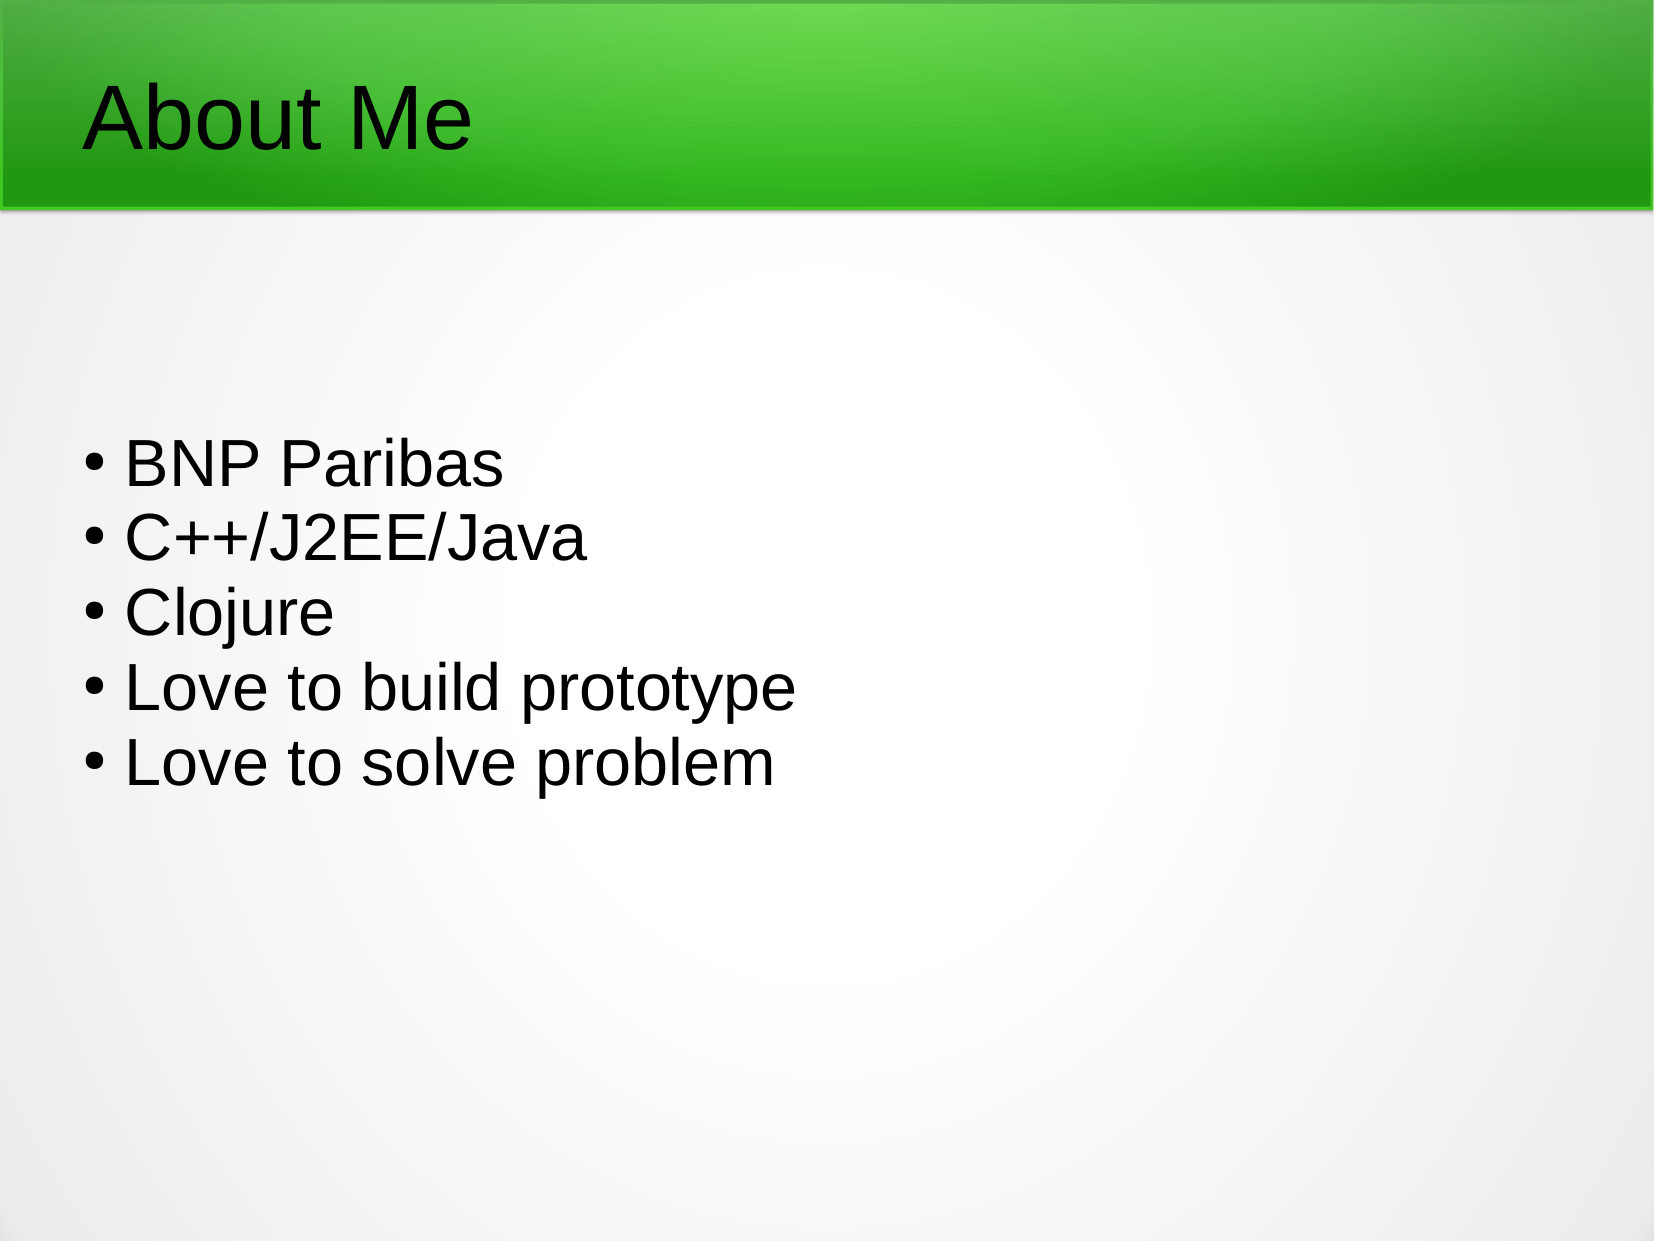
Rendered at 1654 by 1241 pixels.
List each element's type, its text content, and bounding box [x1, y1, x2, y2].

title About Me [82, 47, 1571, 189]
subtitle BNP Paribas C++/J2EE/Java Clojure Love to build prototype Love to solve problem [82, 290, 1571, 1010]
